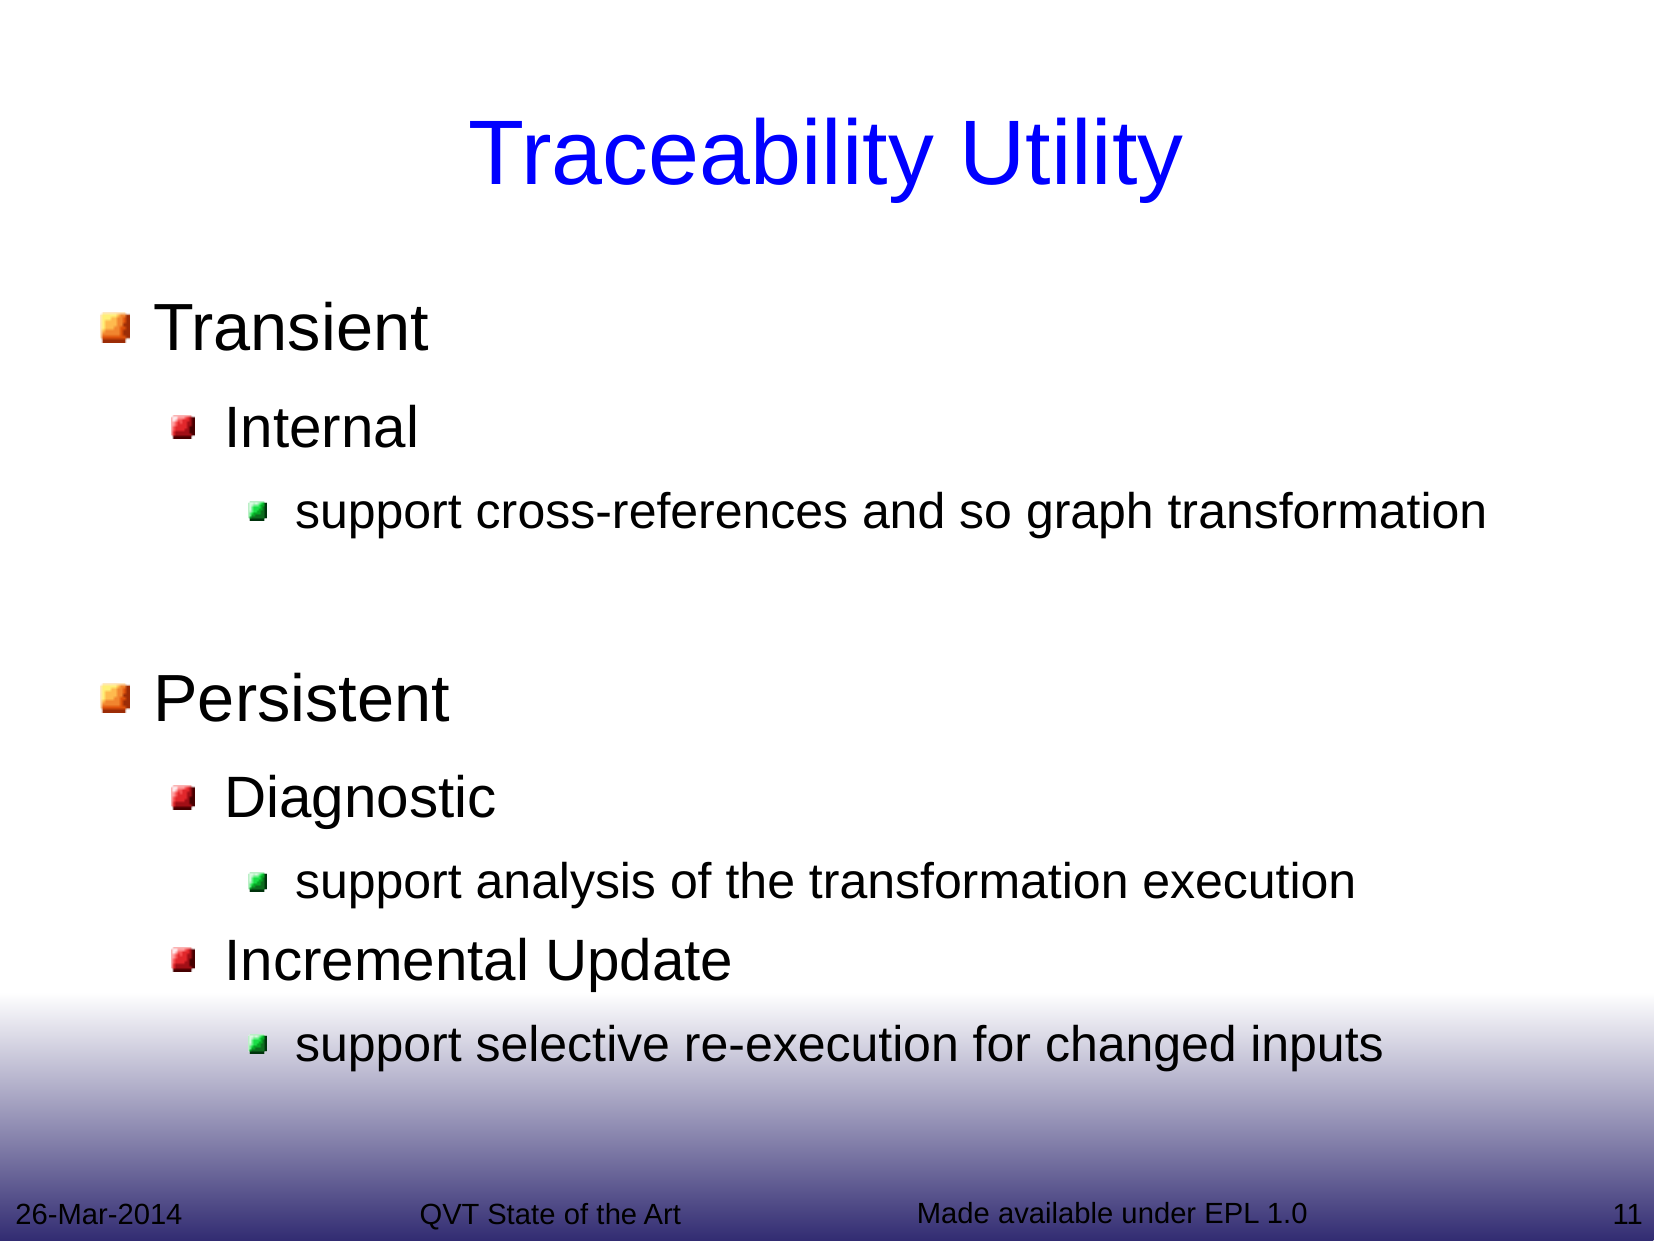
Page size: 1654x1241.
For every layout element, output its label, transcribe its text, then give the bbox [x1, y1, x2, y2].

list Transient Internal support cross-references and so graph transformation Persistent Diagnostic support analysis of the transformation execution Incremental Update support selective re-execution for changed inputs [82, 290, 1571, 1109]
title Traceability Utility [82, 49, 1571, 257]
